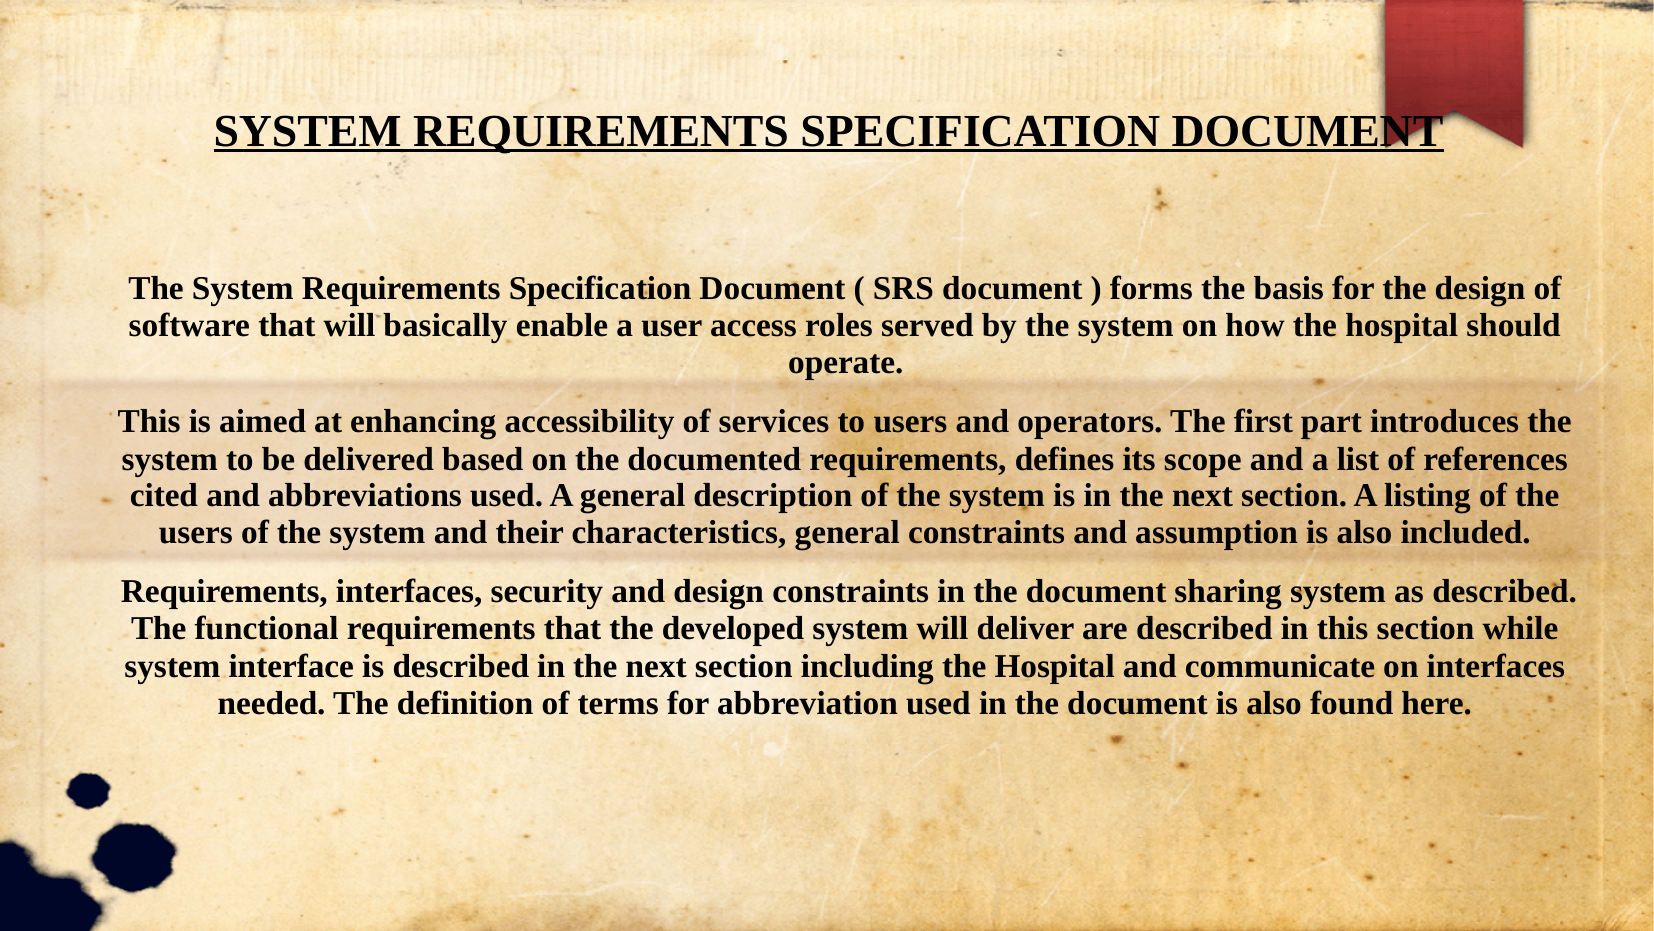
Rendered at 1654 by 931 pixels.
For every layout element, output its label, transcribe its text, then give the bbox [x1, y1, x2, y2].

list The System Requirements Specification Document ( SRS document ) forms the basis for the design of software that will basically enable a user access roles served by the system on how the hospital should operate. This is aimed at enhancing accessibility of services to users and operators. The first part introduces the system to be delivered based on the documented requirements, defines its scope and a list of references cited and abbreviations used. A general description of the system is in the next section. A listing of the users of the system and their characteristics, general constraints and assumption is also included. Requirements, interfaces, security and design constraints in the document sharing system as described. The functional requirements that the developed system will deliver are described in this section while system interface is described in the next section including the Hospital and communicate on interfaces needed. The definition of terms for abbreviation used in the document is also found here. [101, 270, 1591, 810]
picture [0, 0, 1654, 931]
title SYSTEM REQUIREMENTS SPECIFICATION DOCUMENT [82, 37, 1576, 226]
